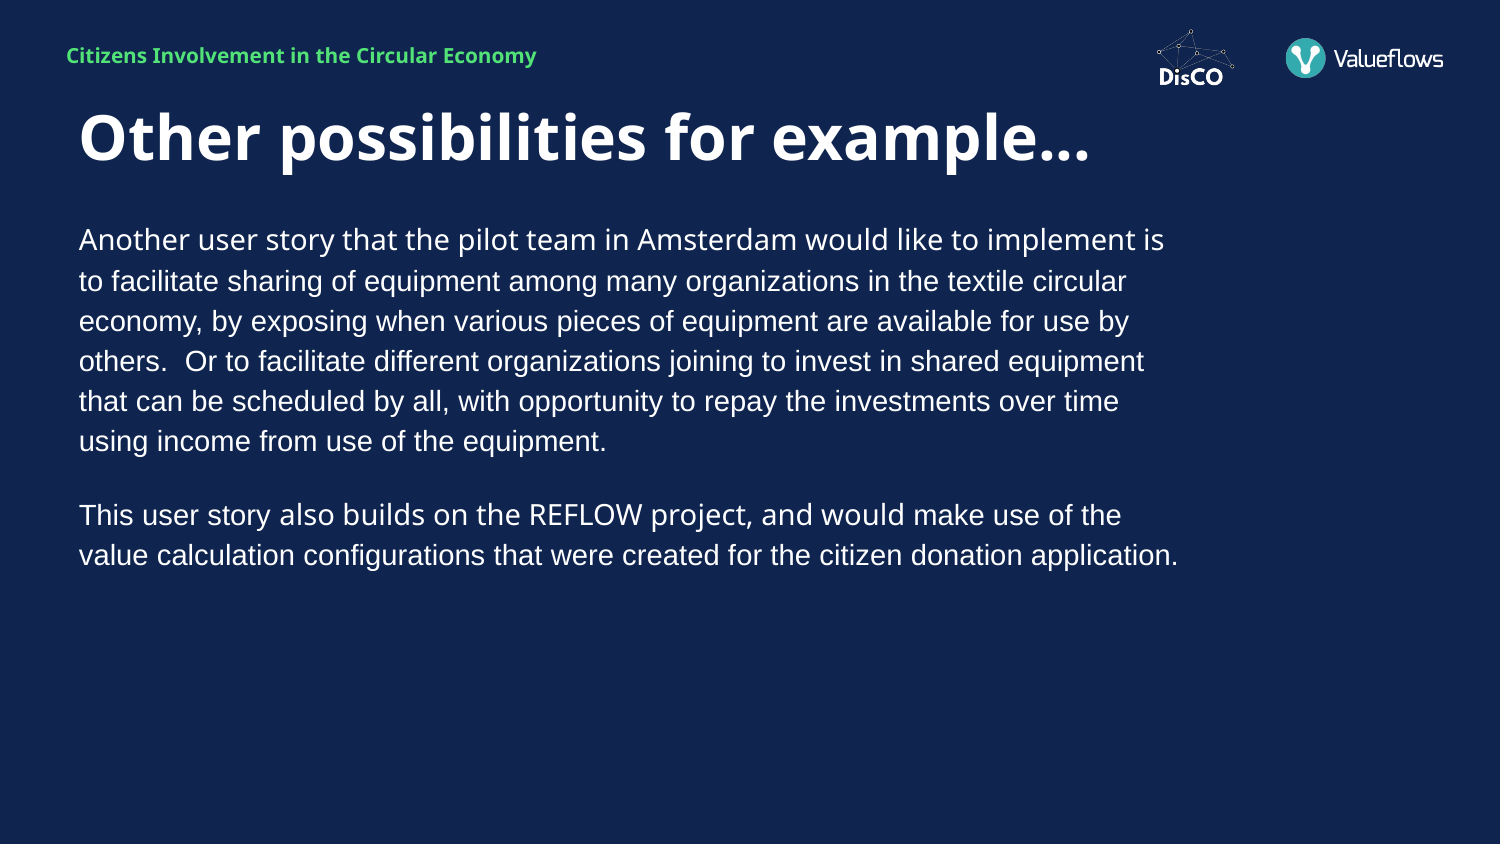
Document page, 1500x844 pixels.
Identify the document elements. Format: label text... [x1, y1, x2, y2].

list Another user story that the pilot team in Amsterdam would like to implement is to facilitate sharing of equipment among many organizations in the textile circular economy, by exposing when various pieces of equipment are available for use by others. Or to facilitate different organizations joining to invest in shared equipment that can be scheduled by all, with opportunity to repay the investments over time using income from use of the equipment. This user story also builds on the REFLOW project, and would make use of the value calculation configurations that were created for the citizen donation application. [63, 201, 1210, 762]
title Other possibilities for example... [63, 75, 1437, 188]
picture [1156, 29, 1235, 75]
picture [1280, 32, 1449, 83]
